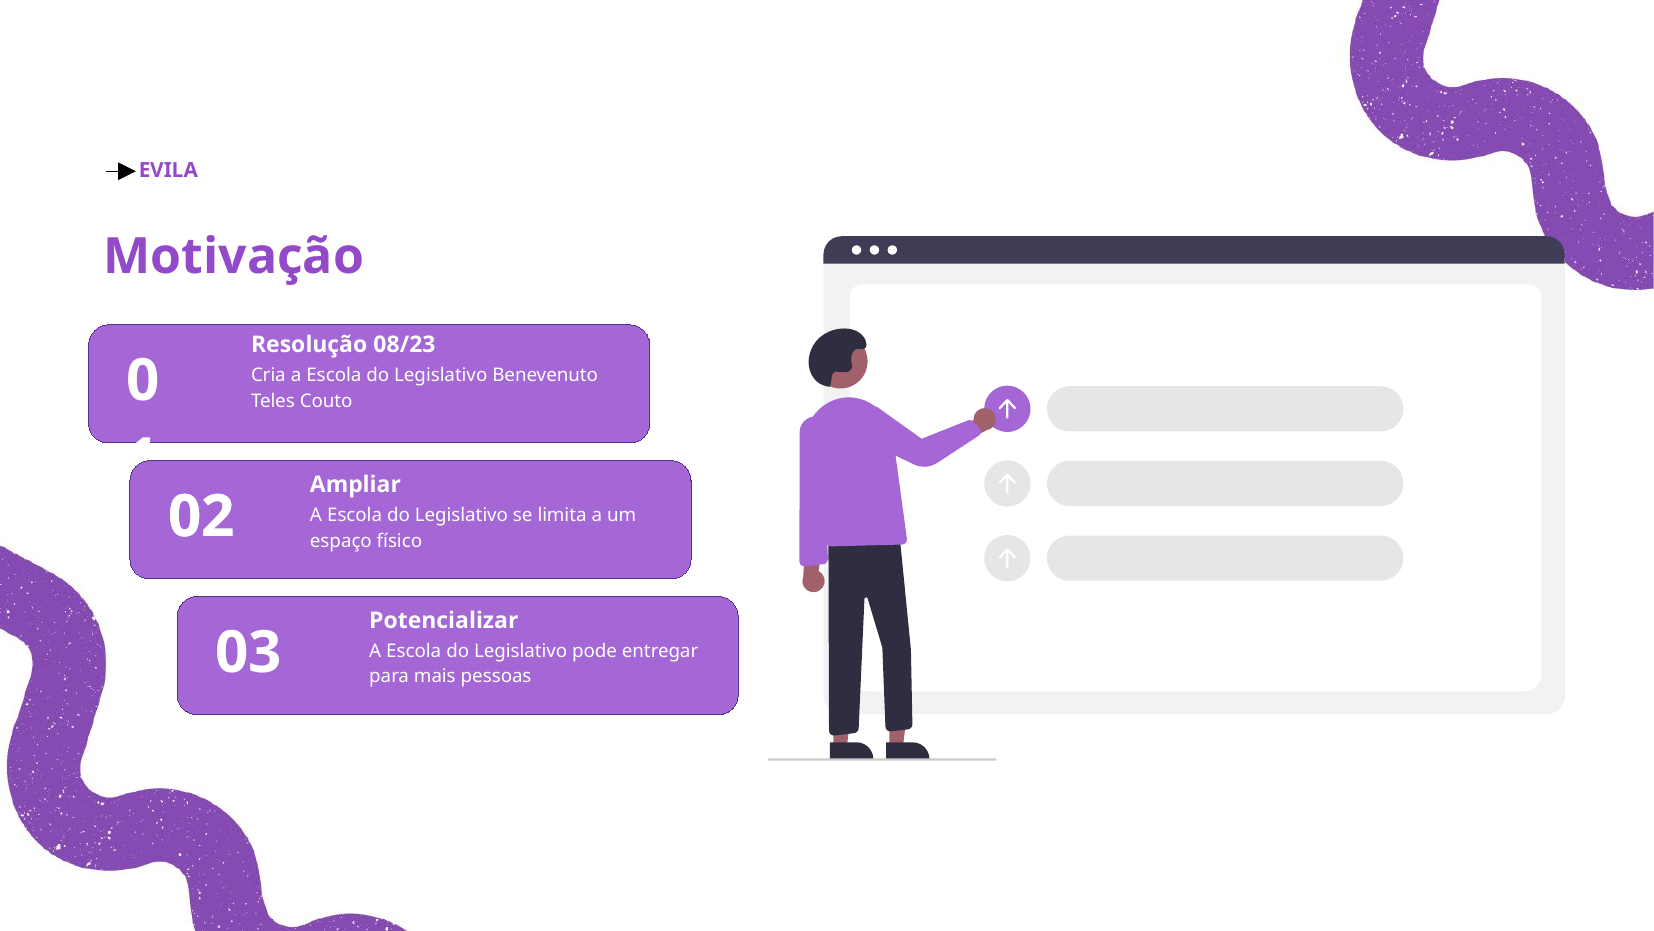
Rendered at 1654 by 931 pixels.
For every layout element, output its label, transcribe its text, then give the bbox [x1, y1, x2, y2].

text_box Ampliar [295, 583, 591, 594]
text_box Cria a Escola do Legislativo Benevenuto Teles Couto [236, 354, 621, 443]
text_box Ampliar [295, 460, 591, 494]
text_box [88, 324, 236, 443]
text_box A Escola do Legislativo pode entregar para mais pessoas [354, 630, 739, 719]
text_box 01 [112, 330, 201, 428]
text_box A Escola do Legislativo se limita a um espaço físico [295, 494, 680, 583]
text_box [591, 596, 739, 630]
text_box EVILA [124, 147, 269, 192]
text_box [591, 460, 692, 577]
text_box Motivação [88, 212, 515, 321]
text_box 02 [153, 466, 266, 579]
text_box Potencializar [354, 596, 591, 630]
text_box [473, 324, 650, 443]
picture [0, 0, 1654, 931]
text_box [129, 460, 295, 579]
text_box 03 [200, 602, 313, 715]
text_box [177, 596, 354, 715]
text_box Resolução 08/23 [236, 320, 473, 354]
